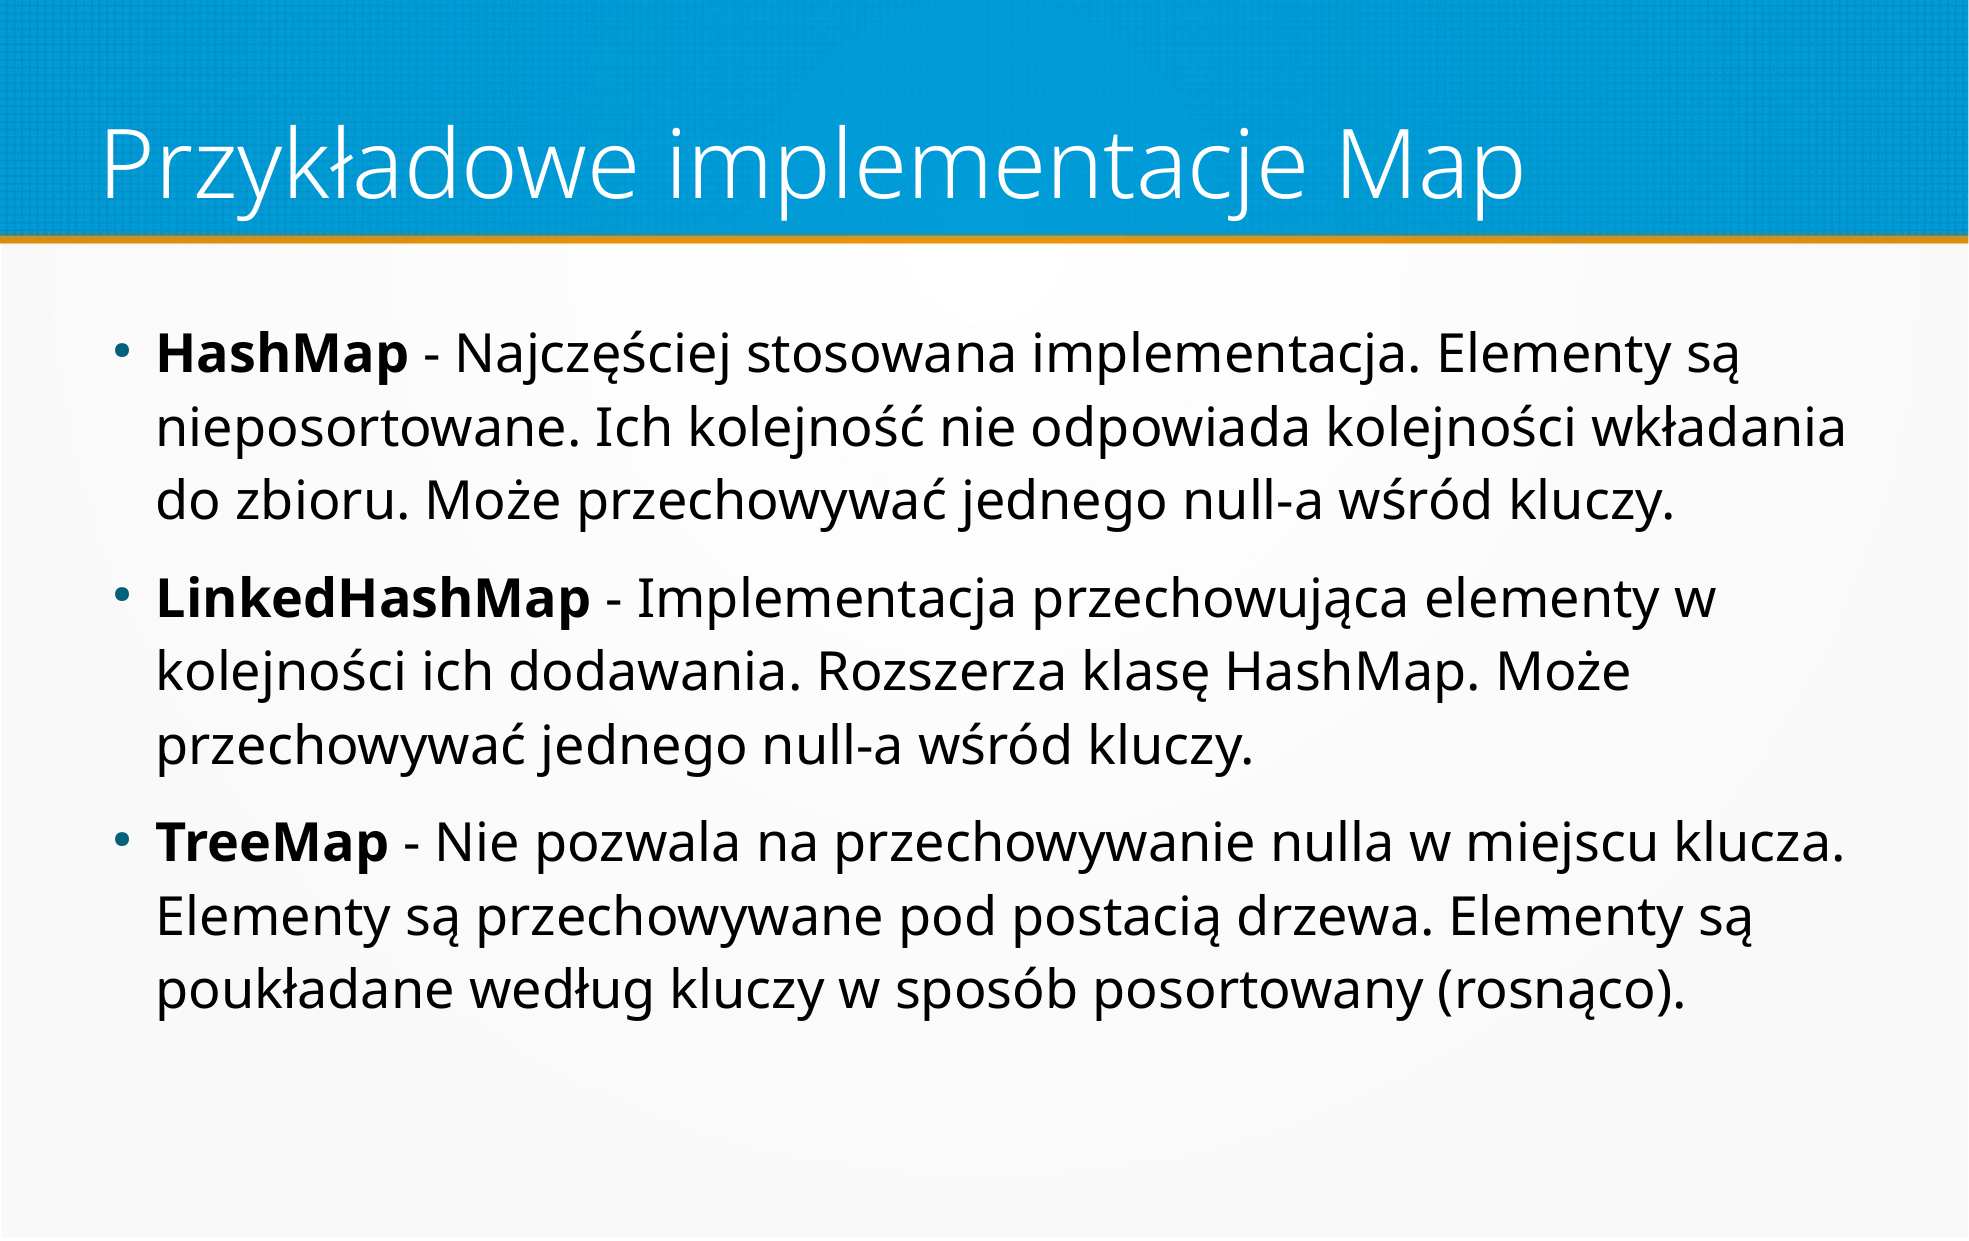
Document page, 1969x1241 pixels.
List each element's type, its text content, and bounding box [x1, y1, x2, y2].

list HashMap - Najczęściej stosowana implementacja. Elementy są nieposortowane. Ich kolejność nie odpowiada kolejności wkładania do zbioru. Może przechowywać jednego null-a wśród kluczy. LinkedHashMap - Implementacja przechowująca elementy w kolejności ich dodawania. Rozszerza klasę HashMap. Może przechowywać jednego null-a wśród kluczy. TreeMap - Nie pozwala na przechowywanie nulla w miejscu klucza. Elementy są przechowywane pod postacią drzewa. Elementy są poukładane według kluczy w sposób posortowany (rosnąco). [98, 315, 1861, 1081]
picture [0, 233, 1969, 1241]
title Przykładowe implementacje Map [98, 19, 1870, 227]
